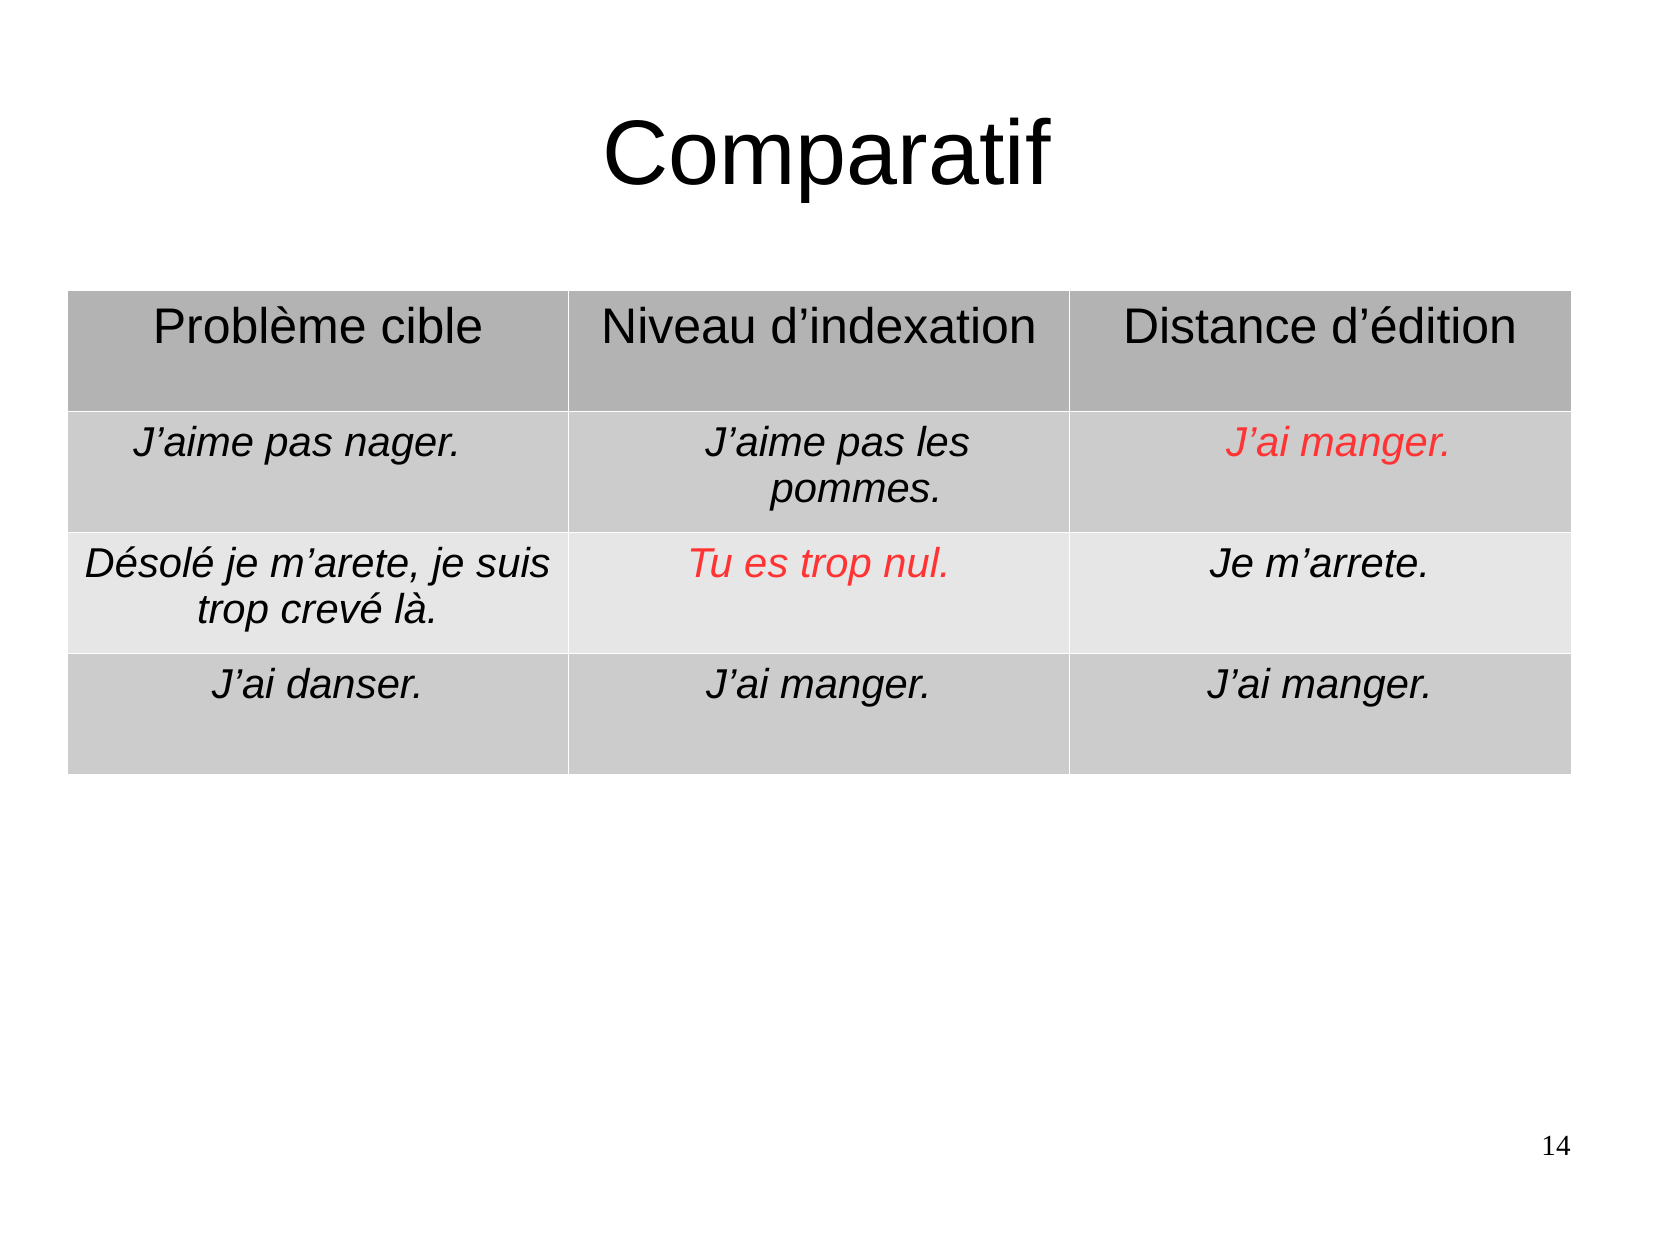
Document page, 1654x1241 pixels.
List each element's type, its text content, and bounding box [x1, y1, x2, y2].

table_cell J’ai manger. [1070, 412, 1571, 532]
table_header Distance d’édition [1070, 291, 1571, 411]
title Comparatif [82, 49, 1571, 257]
table_cell J’aime pas nager. [68, 412, 568, 532]
table_cell J’aime pas les pommes. [569, 412, 1069, 532]
table_cell J’ai manger. [1070, 654, 1571, 774]
table_cell J’ai manger. [569, 654, 1069, 774]
table_header Problème cible [68, 291, 568, 411]
table_cell Désolé je m’arete, je suis trop crevé là. [68, 533, 568, 653]
table_cell J’ai danser. [68, 654, 568, 774]
table_cell Tu es trop nul. [569, 533, 1069, 653]
table_header Niveau d’indexation [569, 291, 1069, 411]
table_cell Je m’arrete. [1070, 533, 1571, 653]
